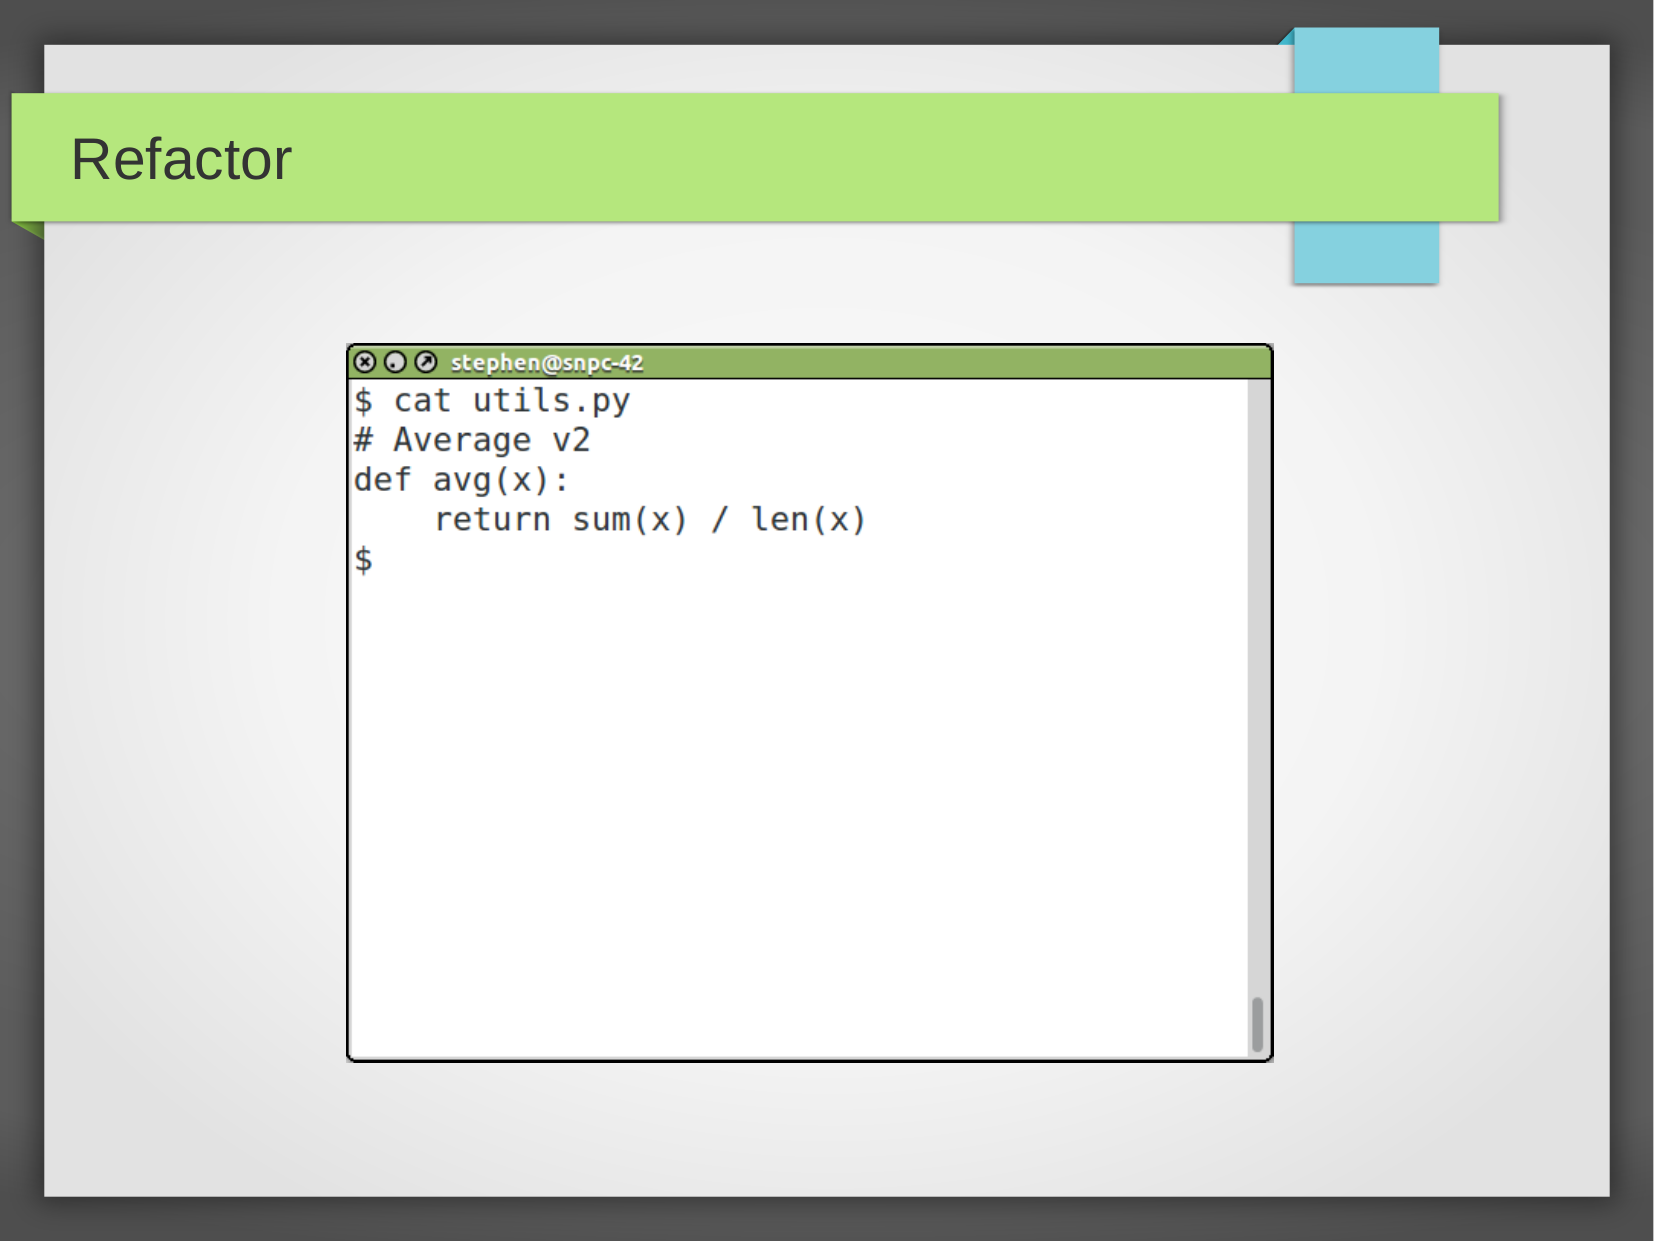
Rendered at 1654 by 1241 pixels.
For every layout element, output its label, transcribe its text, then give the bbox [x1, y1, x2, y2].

picture [0, 0, 1654, 1241]
title Refactor [70, 106, 1229, 213]
